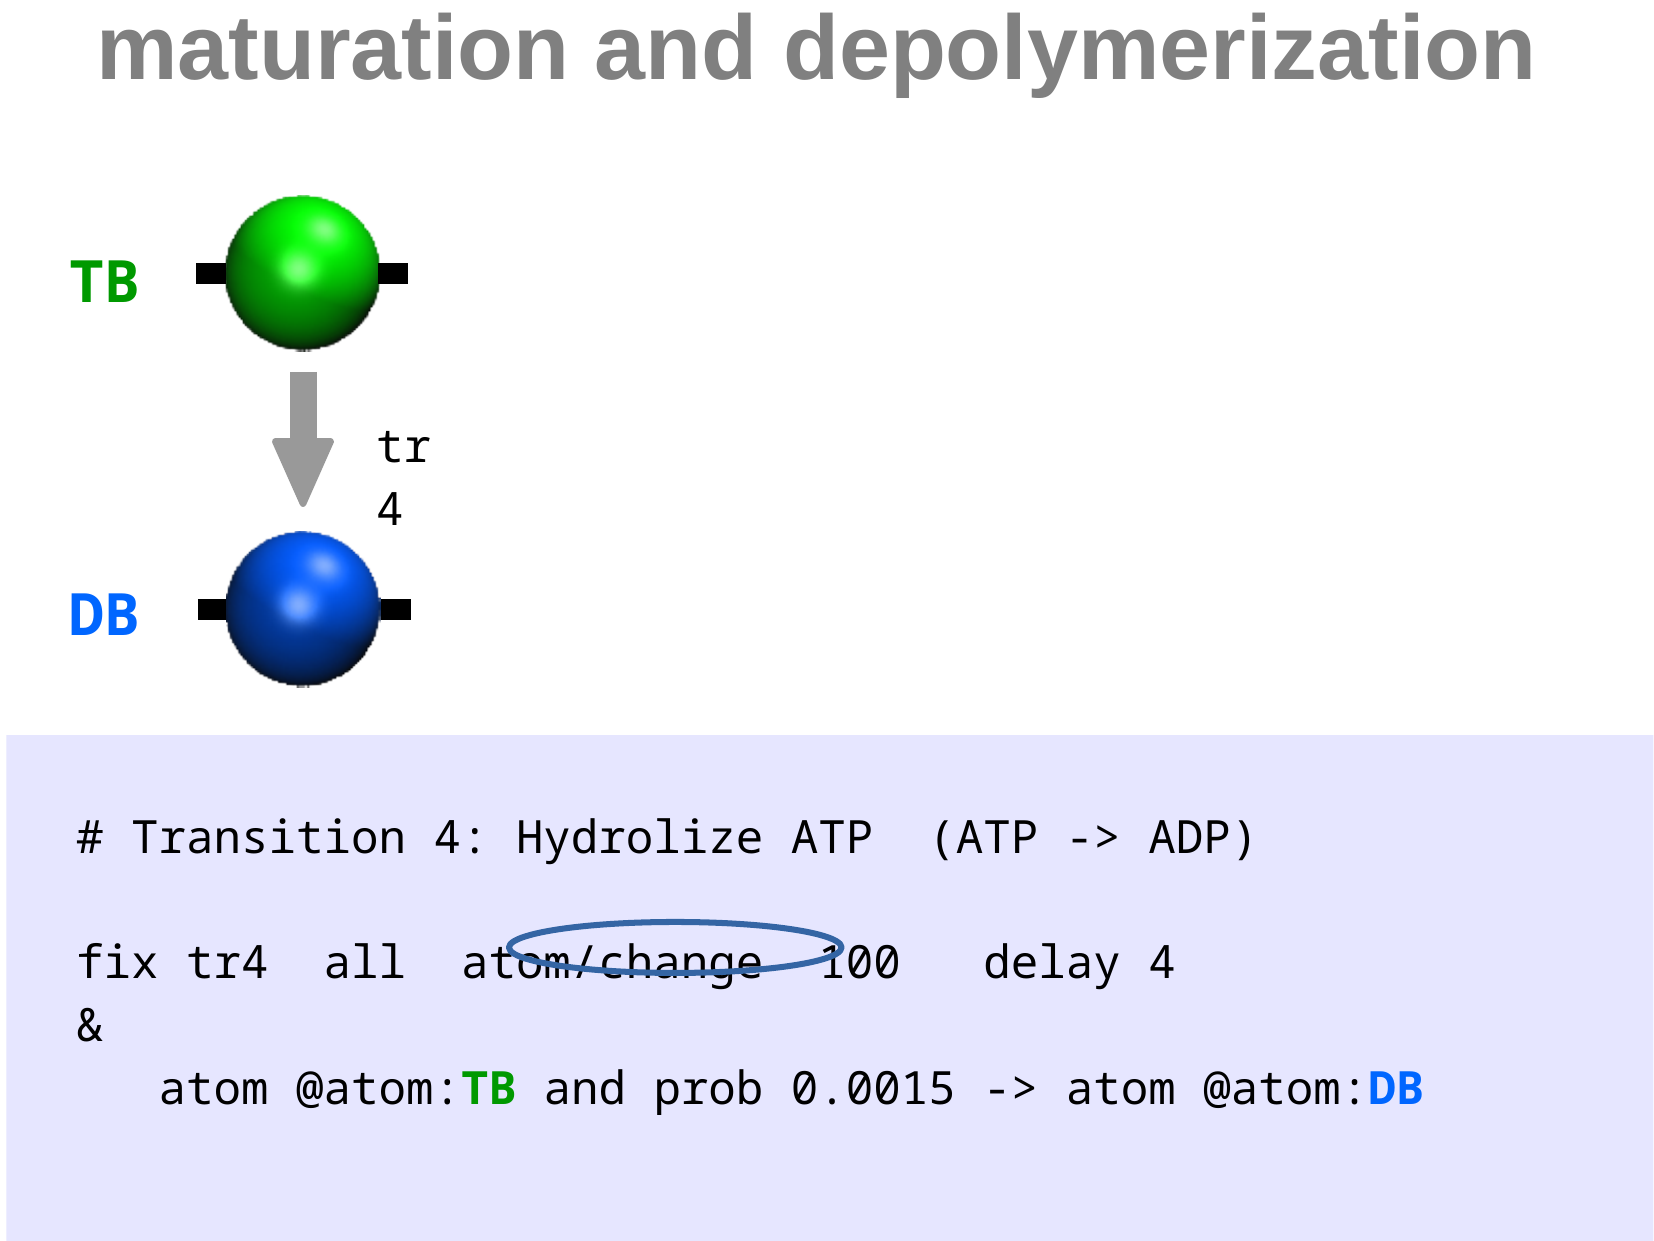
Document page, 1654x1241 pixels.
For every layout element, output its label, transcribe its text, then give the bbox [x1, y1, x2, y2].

text_box tr4 [361, 406, 461, 468]
picture [226, 531, 381, 688]
text_box # Transition 4: Hydrolize ATP (ATP -> ADP) fix tr4 all atom/change 100 delay 4 & atom @atom:TB and prob 0.0015 -> atom @atom:DB [6, 735, 1654, 1241]
text_box TB [0, 232, 211, 306]
text_box DB [0, 566, 211, 640]
text_box maturation and depolymerization [0, 0, 1635, 140]
picture [224, 195, 382, 352]
